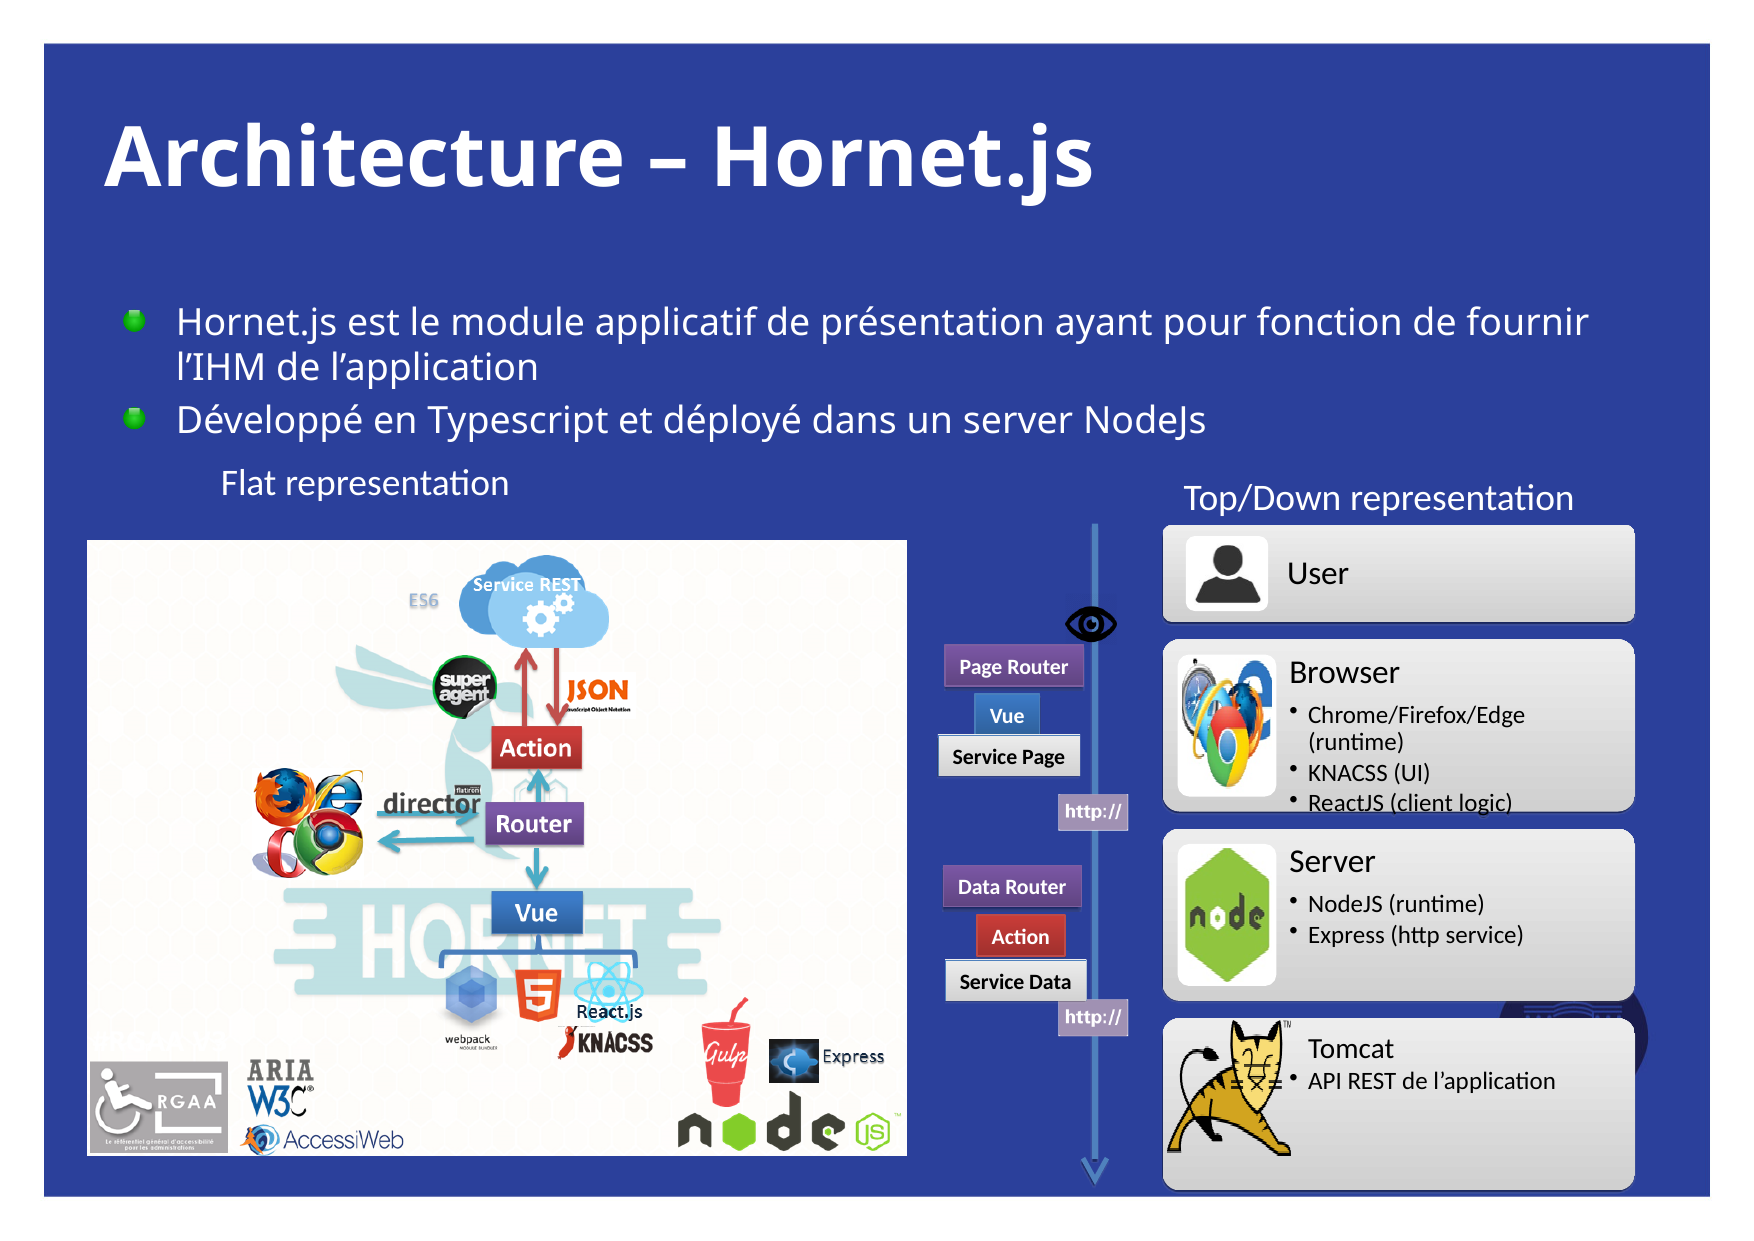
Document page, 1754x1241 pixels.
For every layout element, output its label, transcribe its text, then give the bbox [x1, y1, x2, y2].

list Hornet.js est le module applicatif de présentation ayant pour fonction de fournir l’IHM de l’application Développé en Typescript et déployé dans un server NodeJs [87, 289, 1666, 1156]
text_box Browser Chrome/Firefox/Edge (runtime) KNACSS (UI) ReactJS (client logic) [1162, 639, 1636, 812]
text_box Service Page [937, 734, 1081, 776]
title Architecture – Hornet.js [87, 49, 1666, 257]
text_box User [1162, 524, 1636, 623]
text_box Flat representation [205, 450, 525, 510]
picture [0, 0, 1754, 1241]
text_box Data Router [943, 865, 1082, 907]
text_box [1179, 656, 1275, 795]
text_box Tomcat API REST de l’application [1162, 1018, 1636, 1191]
text_box Action [976, 914, 1066, 956]
text_box Vue [975, 693, 1040, 734]
text_box Server NodeJS (runtime) Express (http service) [1162, 828, 1636, 1001]
text_box Page Router [944, 644, 1084, 686]
text_box Service Data [945, 959, 1087, 1001]
text_box [1187, 538, 1267, 609]
text_box [1179, 846, 1275, 984]
text_box Top/Down representation [1168, 465, 1591, 525]
